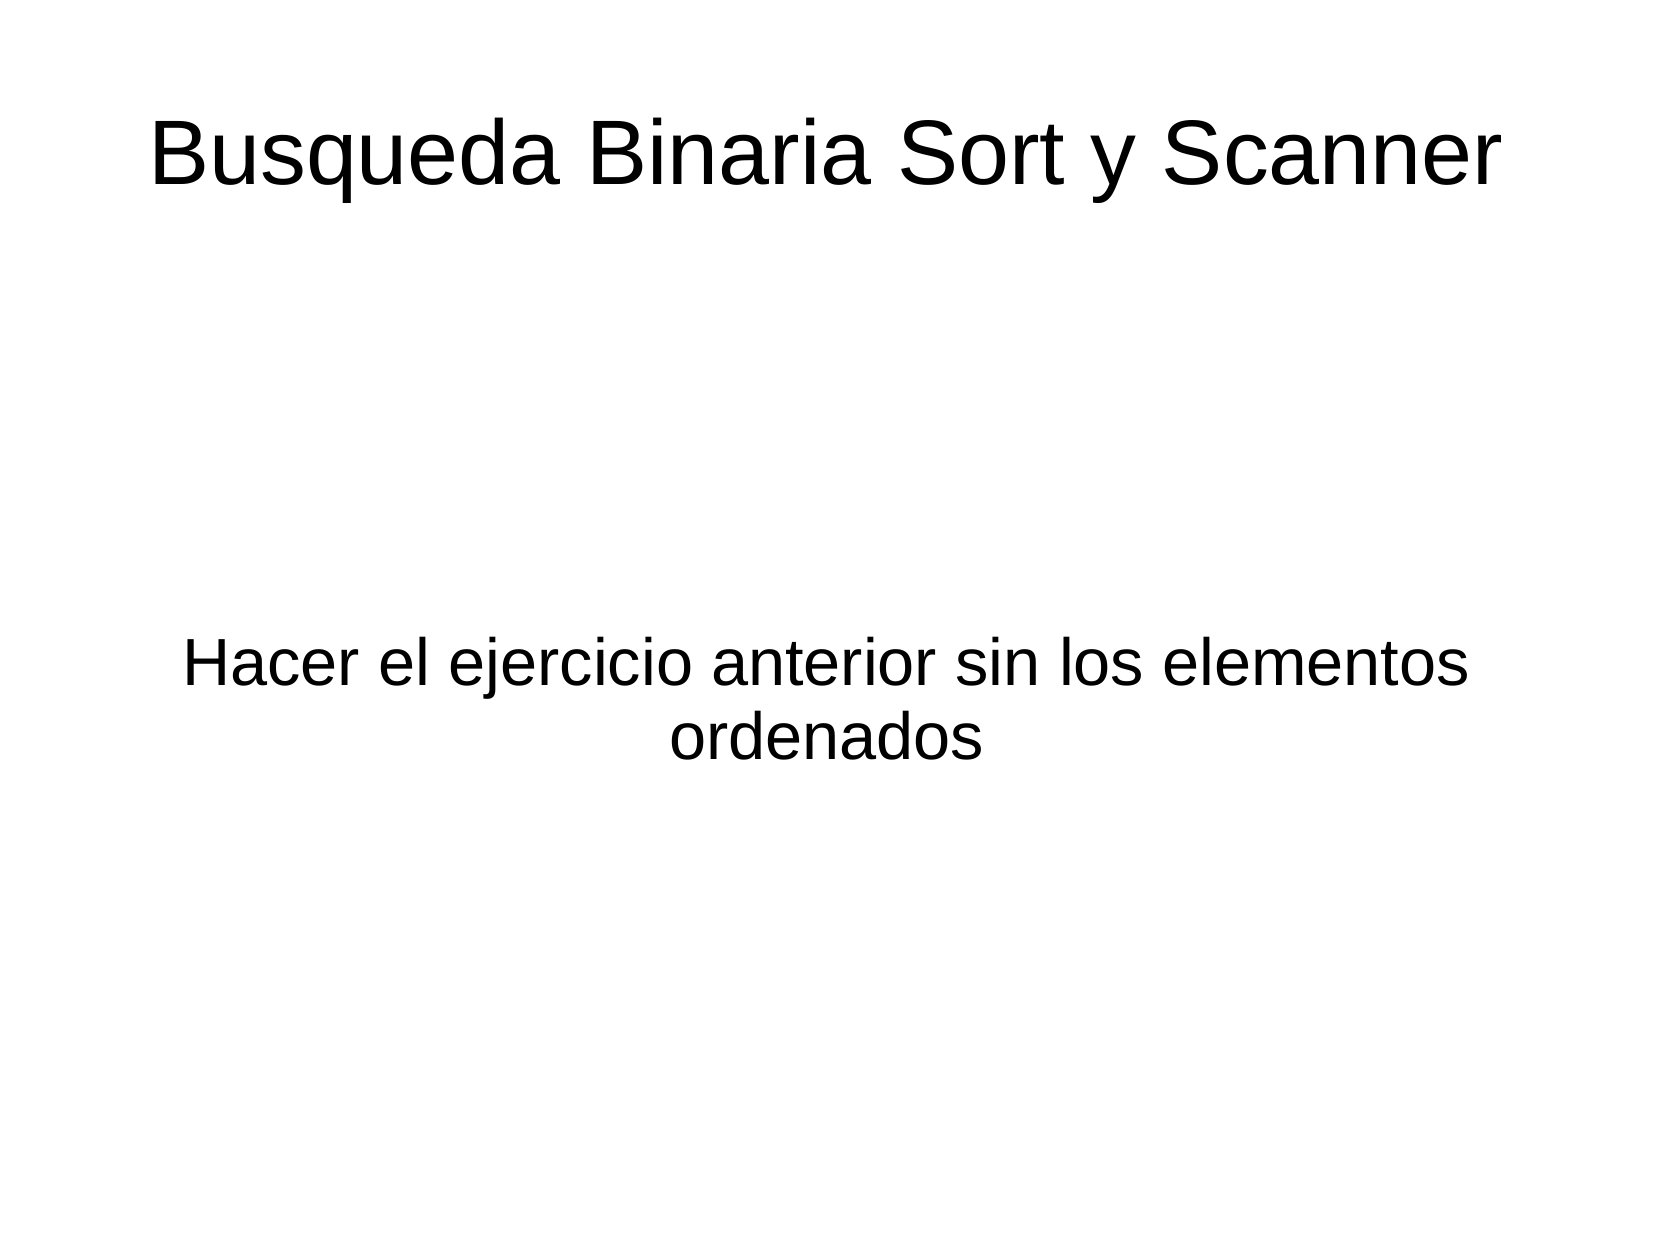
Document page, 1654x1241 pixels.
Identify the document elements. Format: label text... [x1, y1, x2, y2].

title Busqueda Binaria Sort y Scanner [82, 49, 1571, 257]
subtitle Hacer el ejercicio anterior sin los elementos ordenados [82, 290, 1571, 1109]
